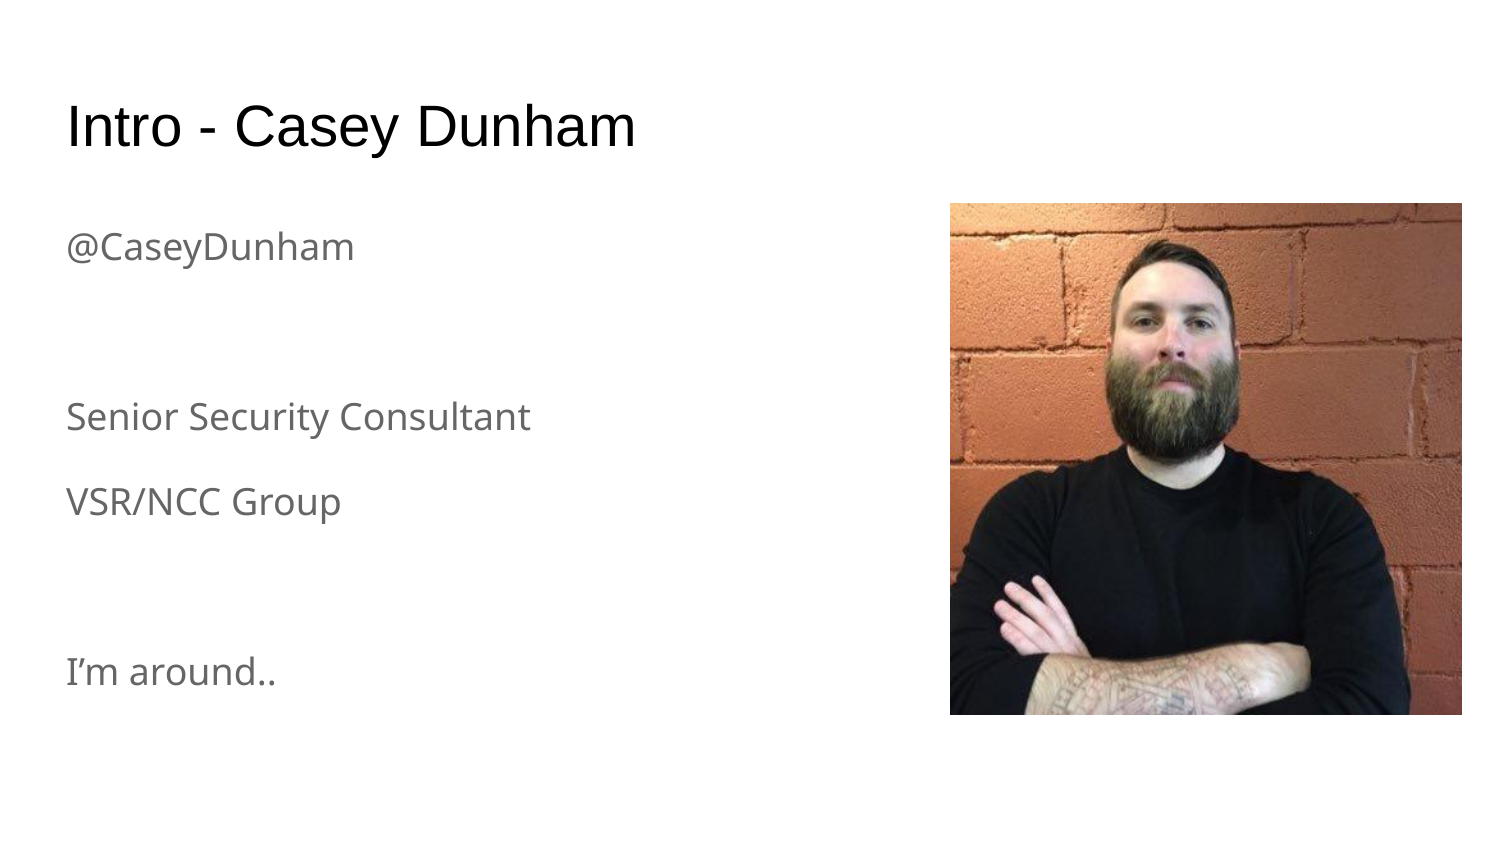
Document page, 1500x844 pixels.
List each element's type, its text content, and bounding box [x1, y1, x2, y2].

title Intro - Casey Dunham [51, 72, 1449, 167]
picture [950, 203, 1462, 715]
text_box @CaseyDunham Senior Security Consultant VSR/NCC Group I’m around.. [51, 201, 878, 750]
